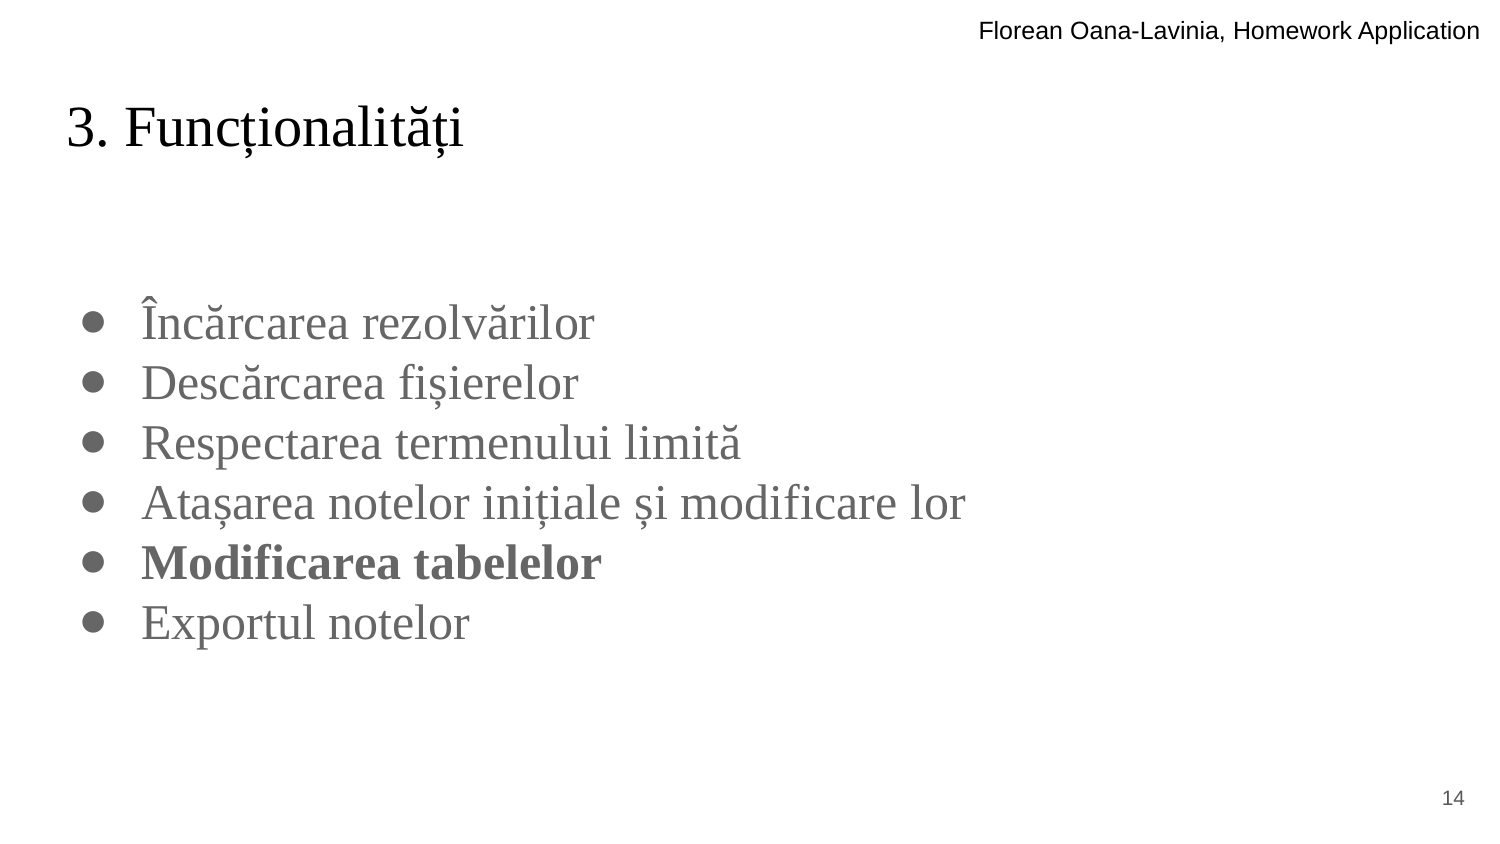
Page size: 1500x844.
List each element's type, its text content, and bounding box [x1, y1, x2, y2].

title 3. Funcționalități [51, 72, 1449, 167]
text_box Florean Oana-Lavinia, Homework Application [963, 0, 1500, 67]
list Încărcarea rezolvărilor Descărcarea fișierelor Respectarea termenului limită Atașarea notelor inițiale și modificare lor Modificarea tabelelor Exportul notelor [51, 189, 1449, 750]
slide_number <number> [1389, 764, 1480, 830]
